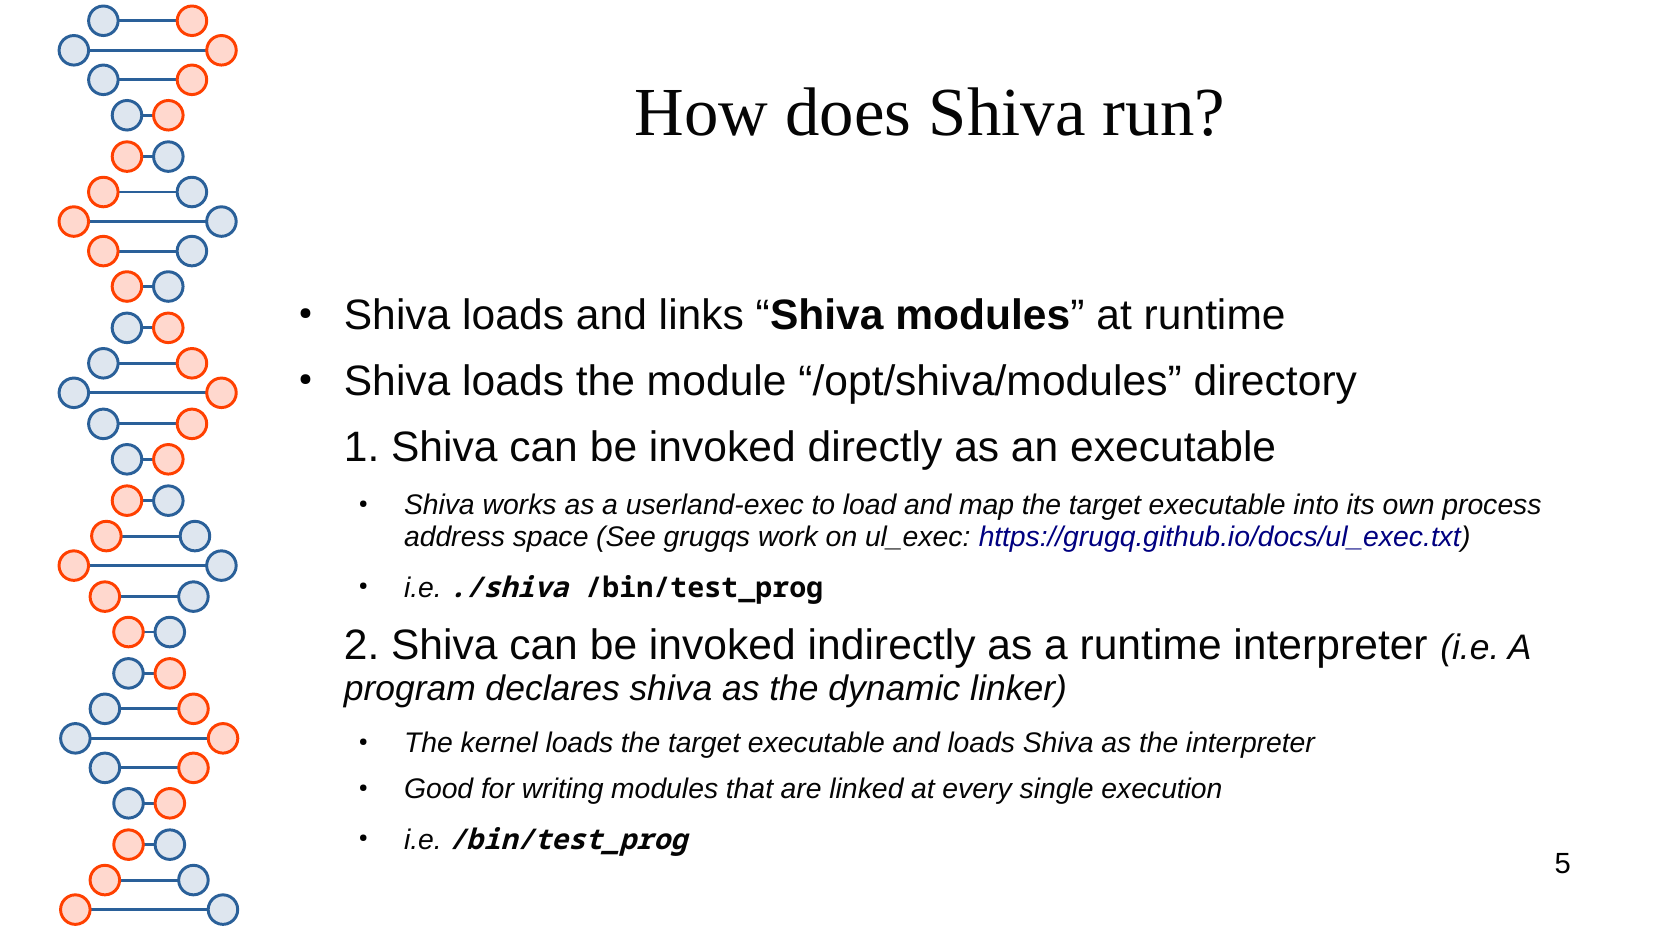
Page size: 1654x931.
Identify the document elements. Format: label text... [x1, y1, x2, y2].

title How does Shiva run? [265, 35, 1595, 189]
list Shiva loads and links “Shiva modules” at runtime Shiva loads the module “/opt/shiva/modules” directory 1. Shiva can be invoked directly as an executable Shiva works as a userland-exec to load and map the target executable into its own process address space (See grugqs work on ul_exec: https://grugq.github.io/docs/ul_exec.txt) i.e. ./shiva /bin/test_prog 2. Shiva can be invoked indirectly as a runtime interpreter (i.e. A program declares shiva as the dynamic linker) The kernel loads the target executable and loads Shiva as the interpreter Good for writing modules that are linked at every single execution i.e. /bin/test_prog [283, 224, 1613, 863]
